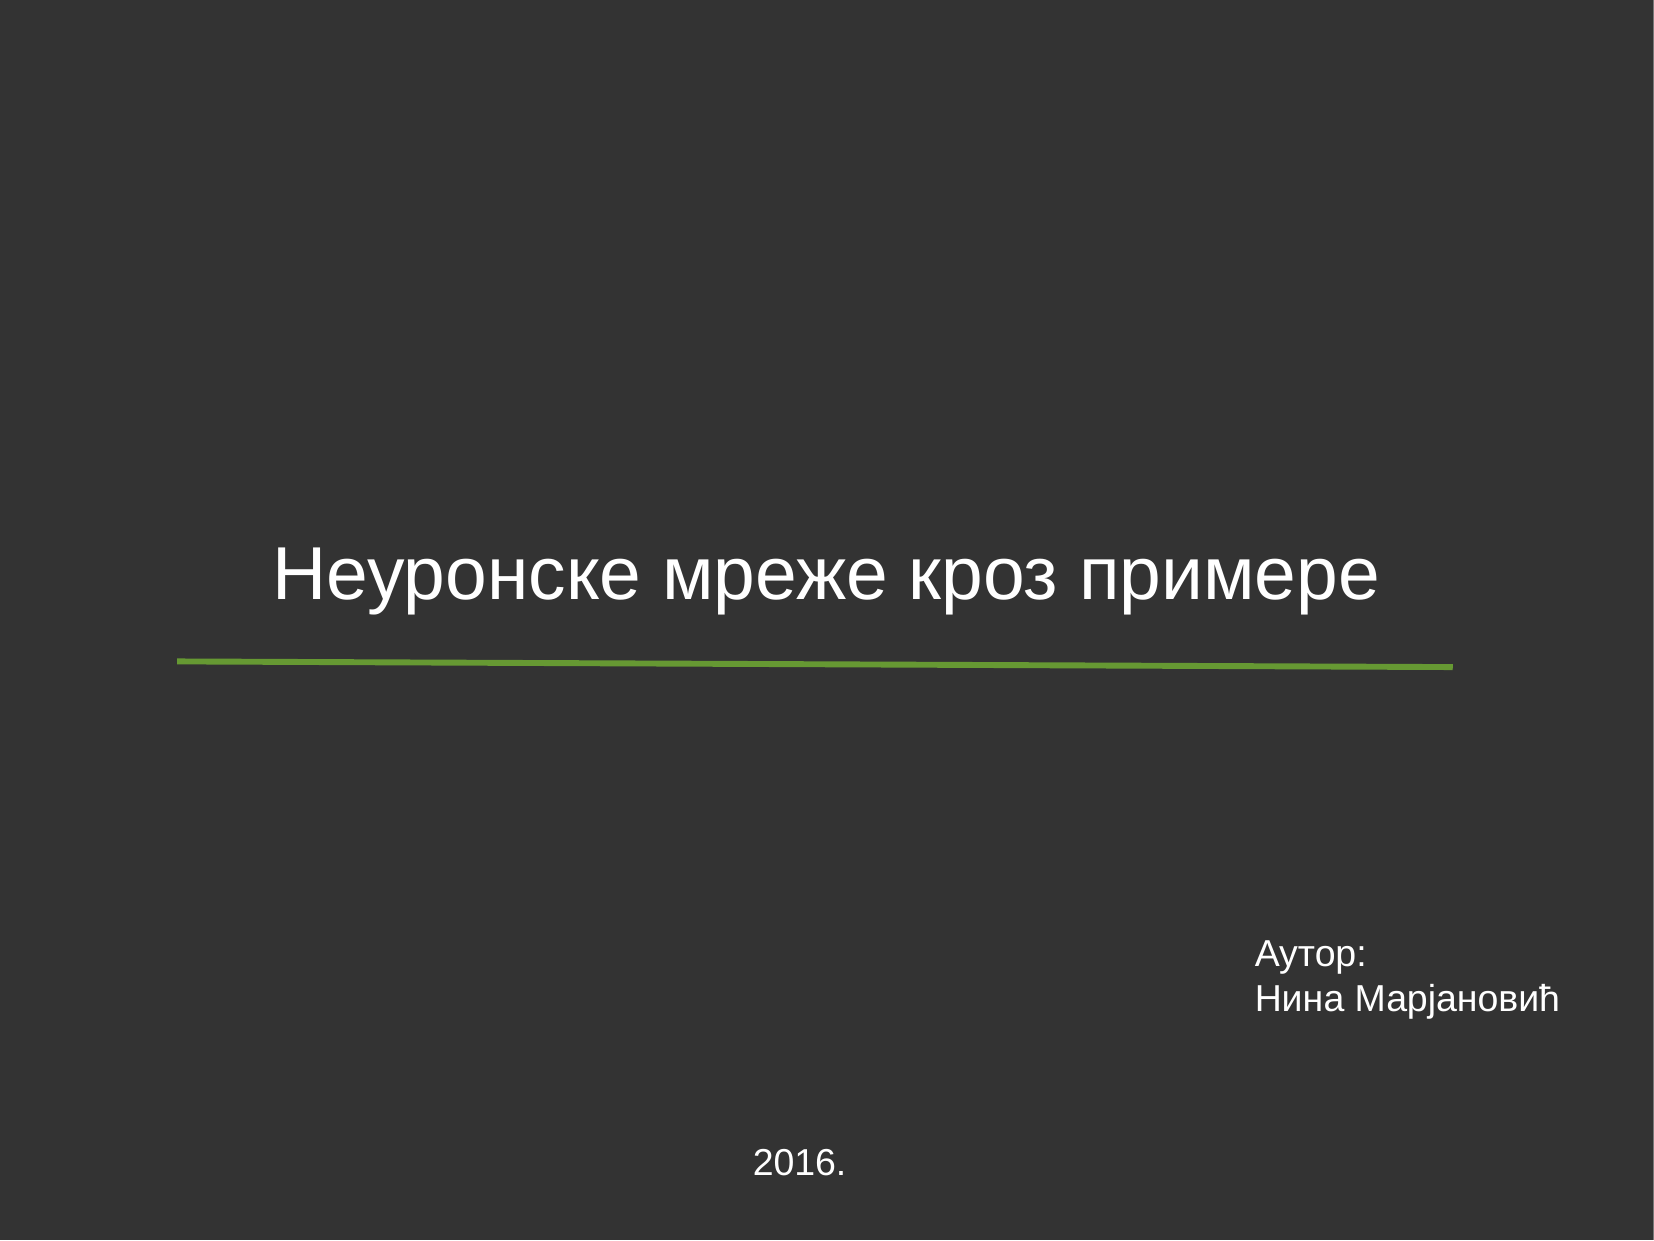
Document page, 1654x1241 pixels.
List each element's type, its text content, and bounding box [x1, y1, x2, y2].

text_box Неуронске мреже кроз примере [129, 443, 1524, 696]
text_box Аутор: Нина Марјановић [1240, 921, 1583, 1052]
text_box 2016. [0, 1133, 1654, 1203]
